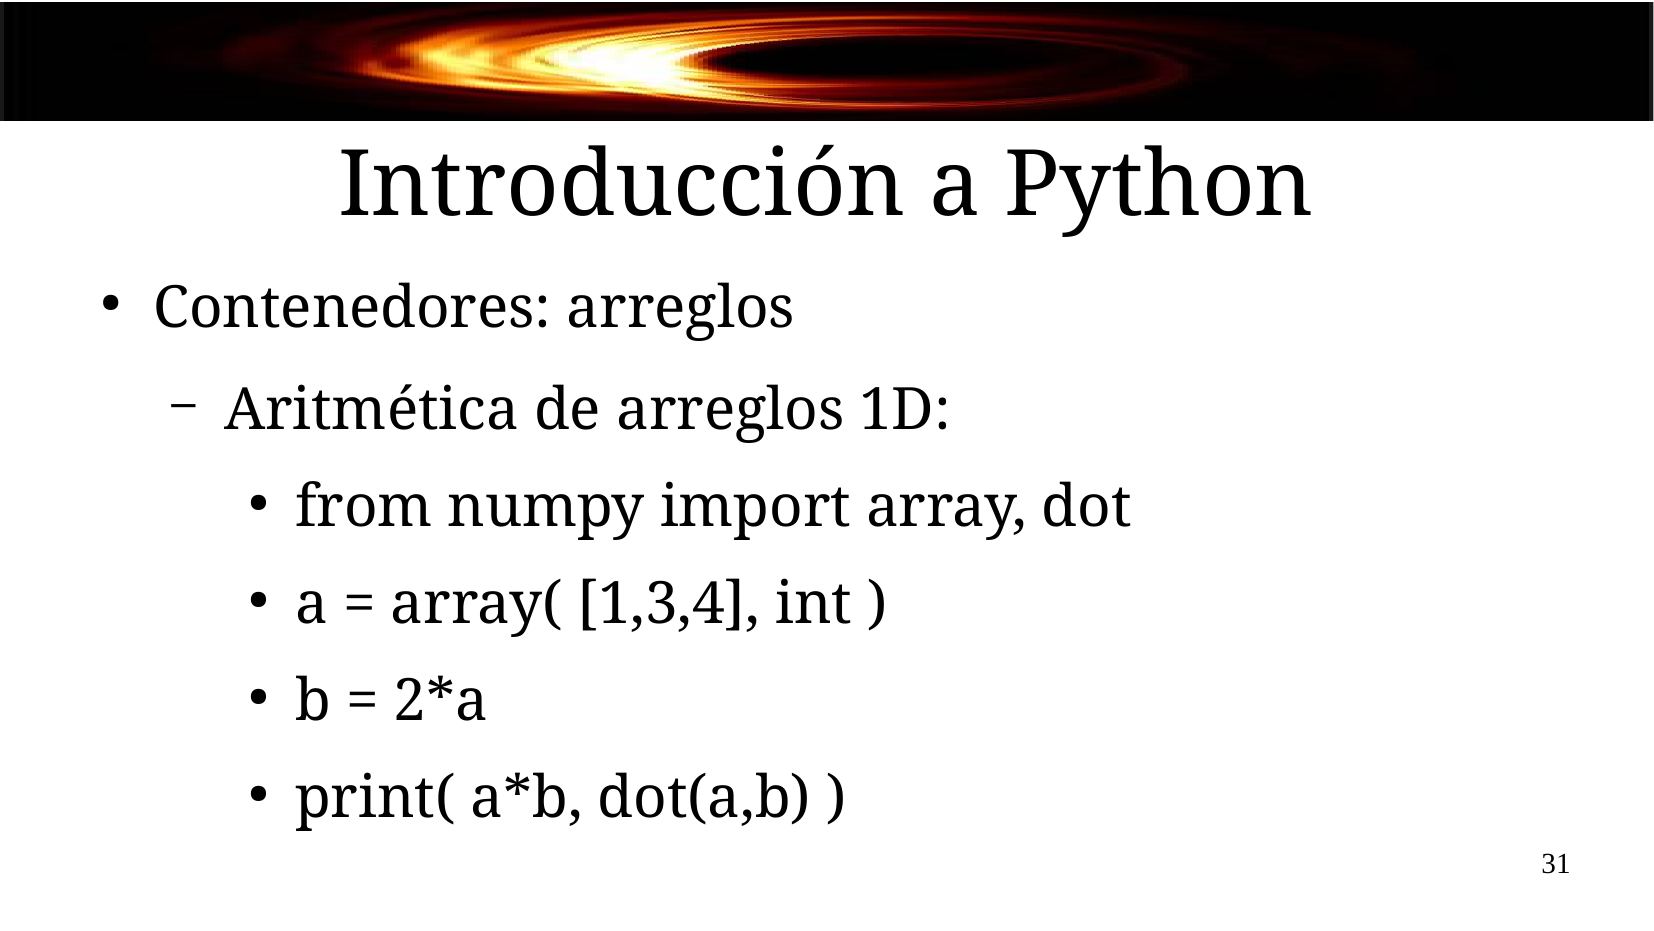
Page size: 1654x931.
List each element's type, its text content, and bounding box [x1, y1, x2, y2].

chart [770, 270, 889, 330]
title Introducción a Python [82, 102, 1571, 258]
picture [0, 2, 1654, 121]
list Contenedores: arreglos Aritmética de arreglos 1D: from numpy import array, dot a = array( [1,3,4], int ) b = 2*a print( a*b, dot(a,b) ) [82, 264, 1571, 901]
